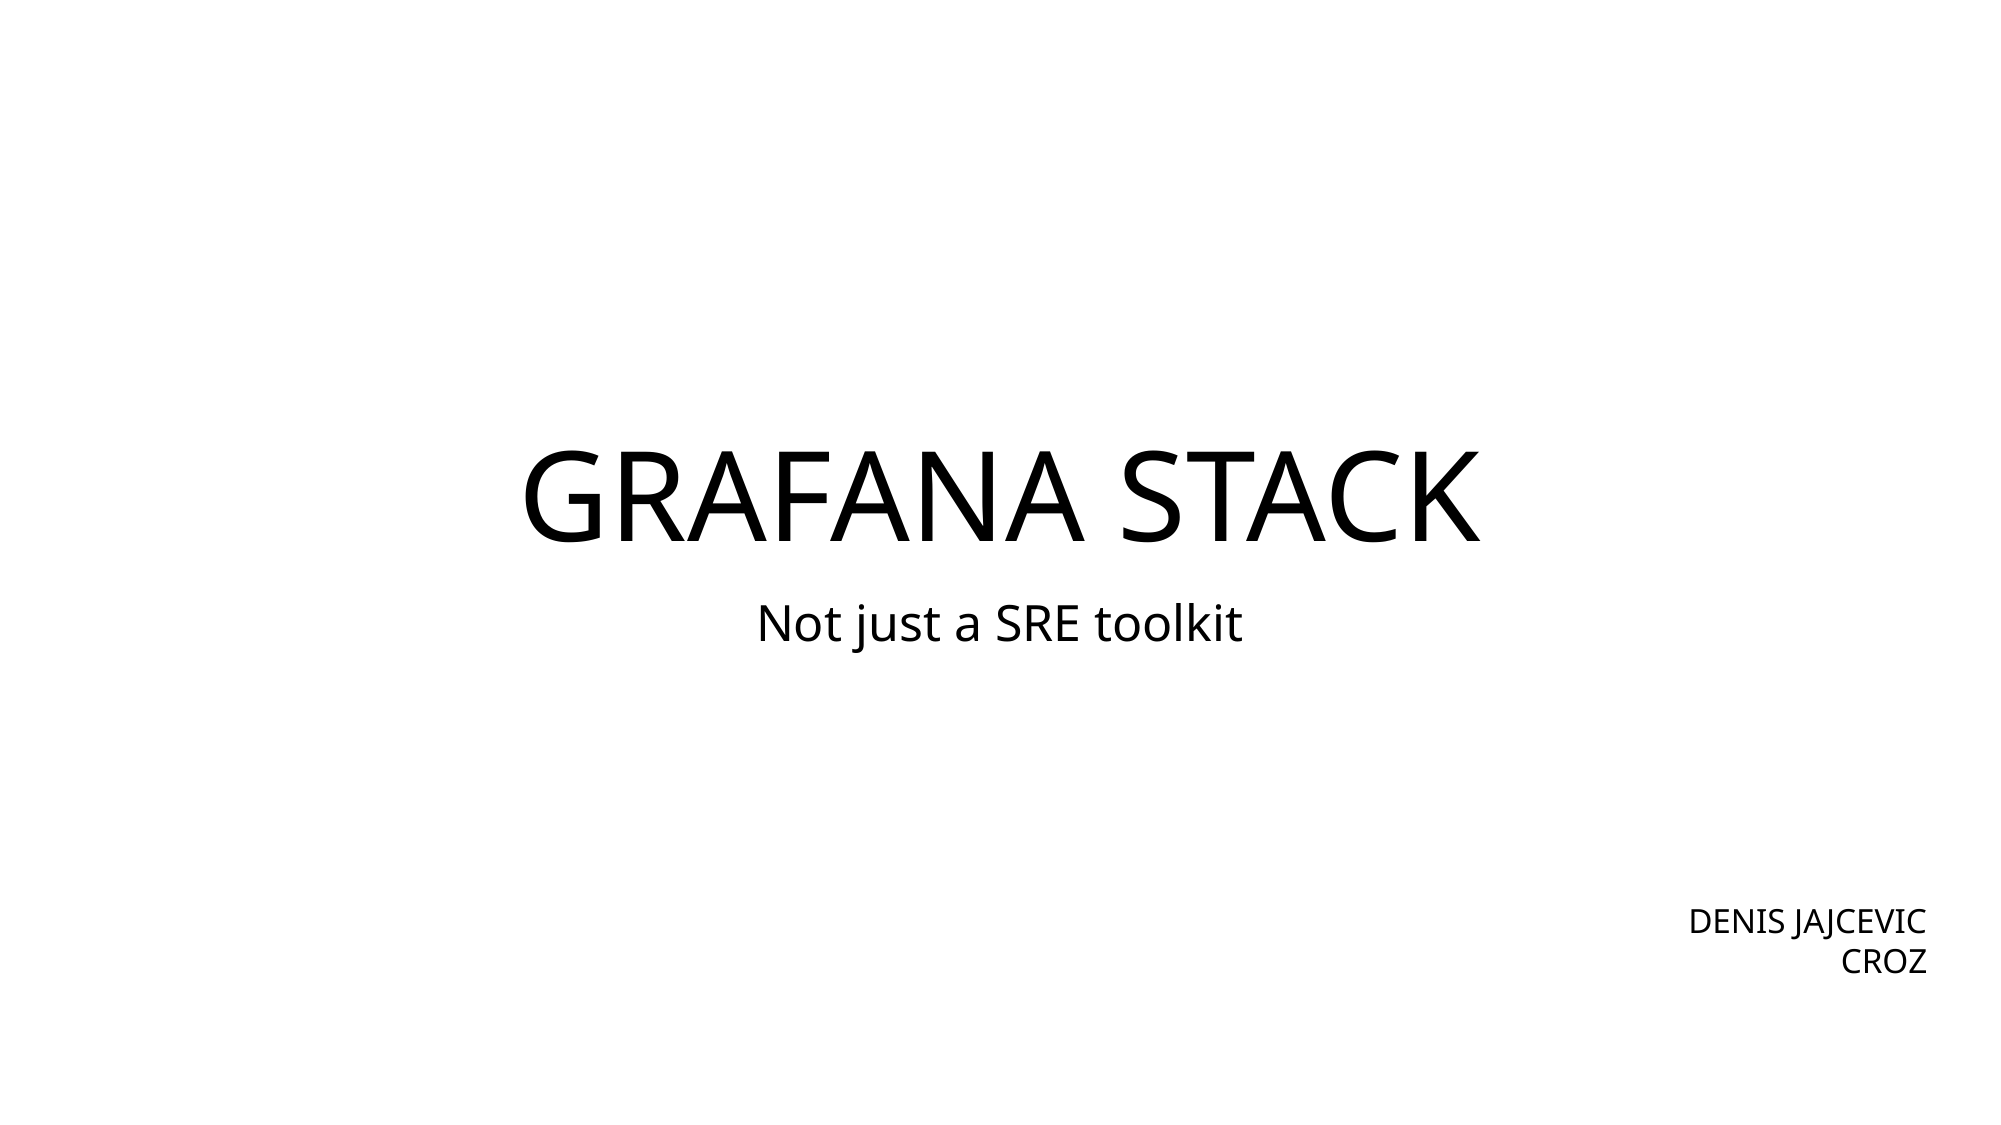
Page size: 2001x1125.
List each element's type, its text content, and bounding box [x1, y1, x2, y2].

subtitle Not just a SRE toolkit [249, 590, 1750, 863]
title GRAFANA STACK [249, 184, 1750, 576]
text_box DENIS JAJCEVIC CROZ [1673, 892, 1971, 989]
